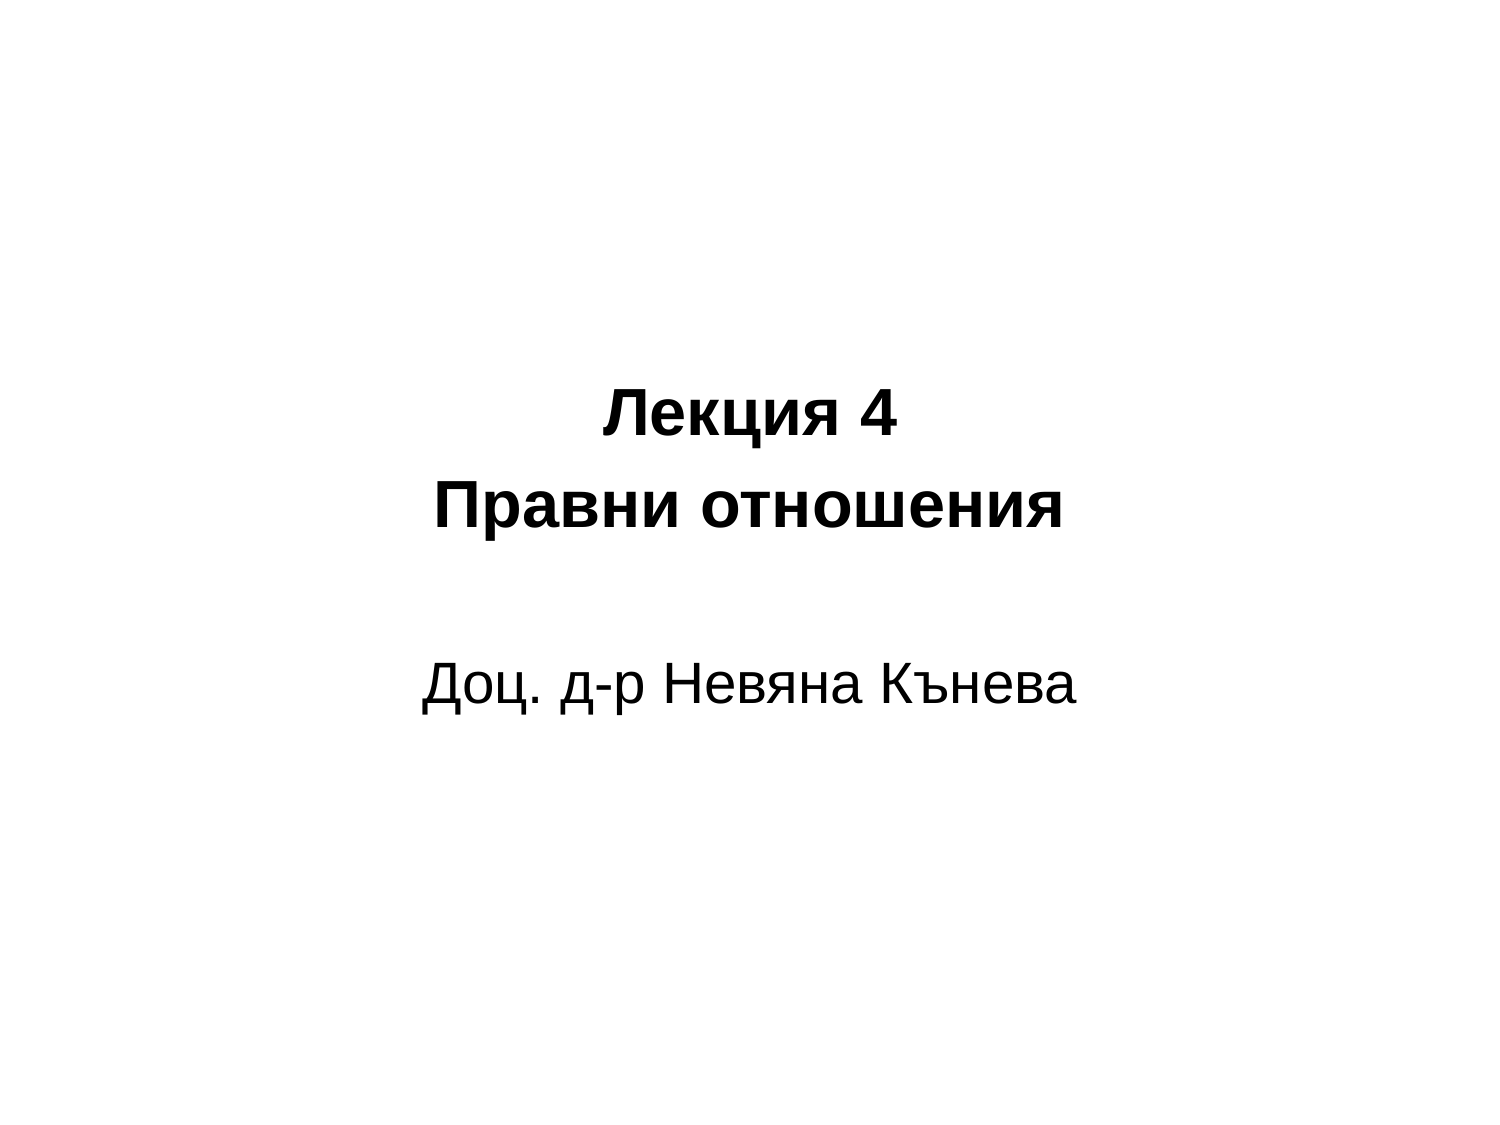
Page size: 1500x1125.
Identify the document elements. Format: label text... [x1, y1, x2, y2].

title Лекция 4 Правни отношения [112, 349, 1388, 591]
subtitle Доц. д-р Невяна Кънева [225, 637, 1276, 925]
